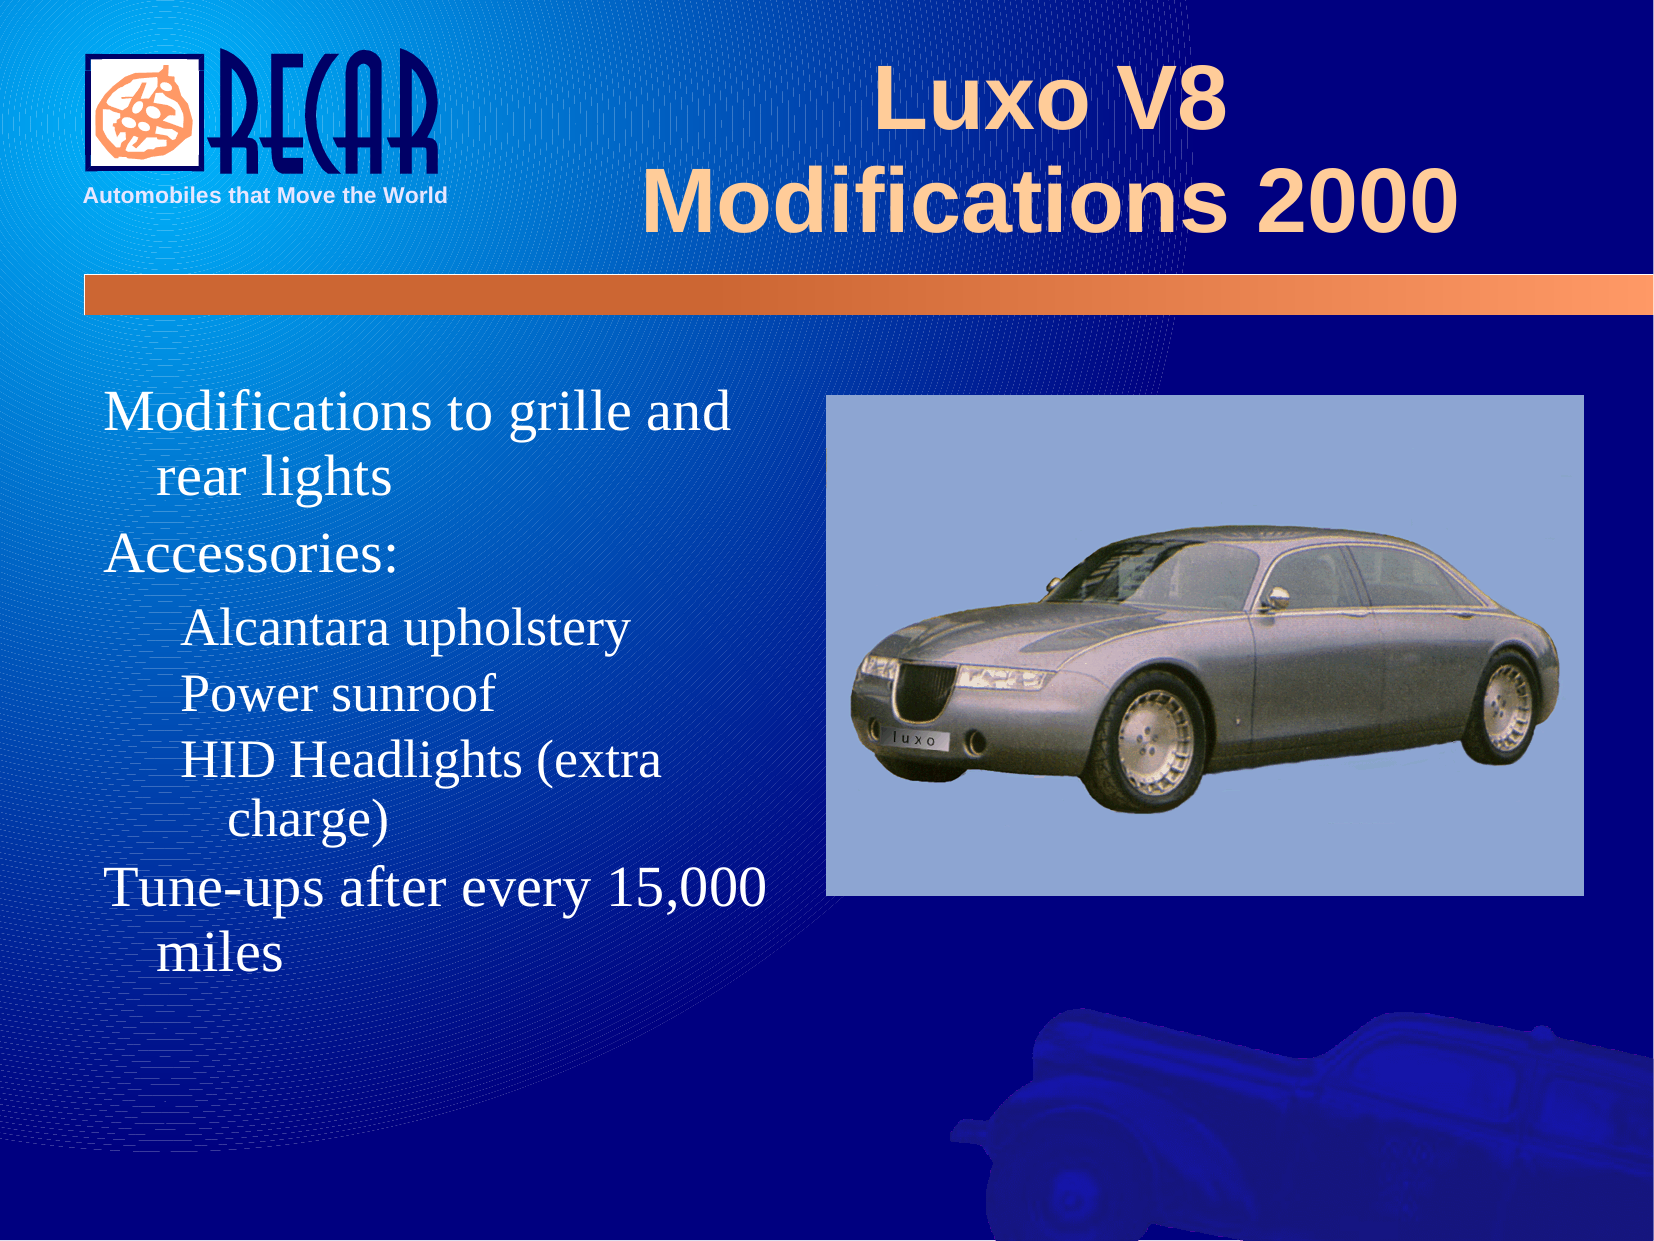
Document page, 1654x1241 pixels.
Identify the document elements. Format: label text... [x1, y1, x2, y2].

list Modifications to grille and rear lights Accessories: Alcantara upholstery Power sunroof HID Headlights (extra charge) Tune-ups after every 15,000 miles [85, 378, 813, 1127]
title Luxo V8 Modifications 2000 [523, 46, 1578, 254]
picture [826, 395, 1584, 896]
picture [950, 1004, 1654, 1241]
